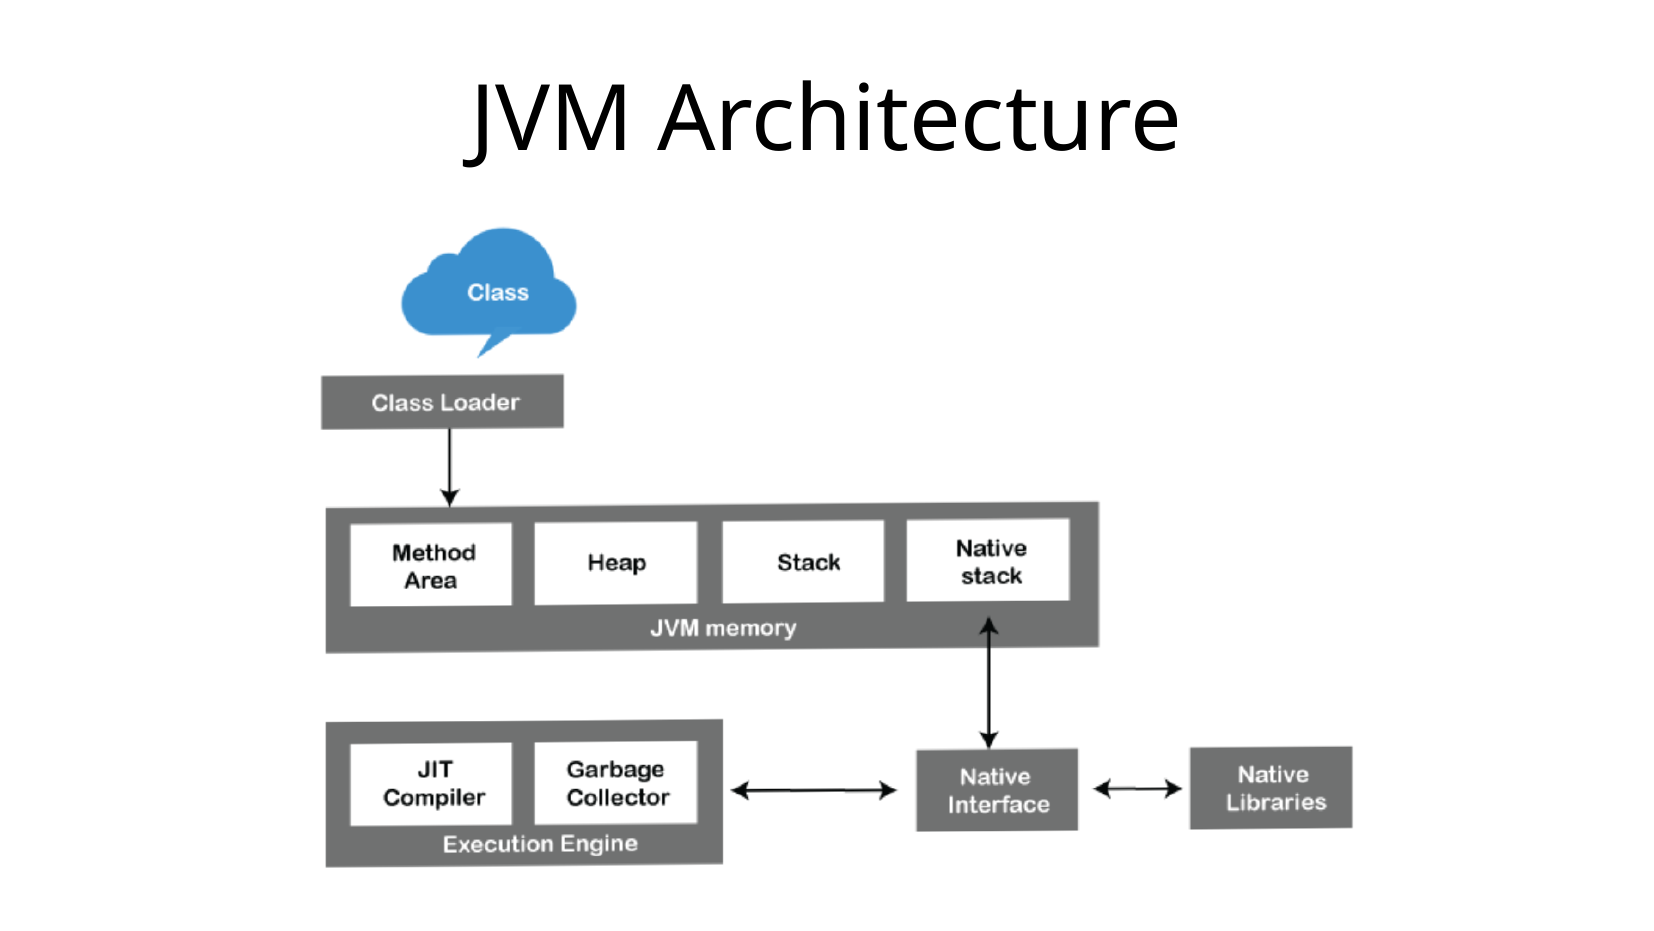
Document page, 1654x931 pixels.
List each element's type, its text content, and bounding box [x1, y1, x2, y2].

title JVM Architecture [82, 37, 1571, 193]
picture [284, 211, 1377, 886]
